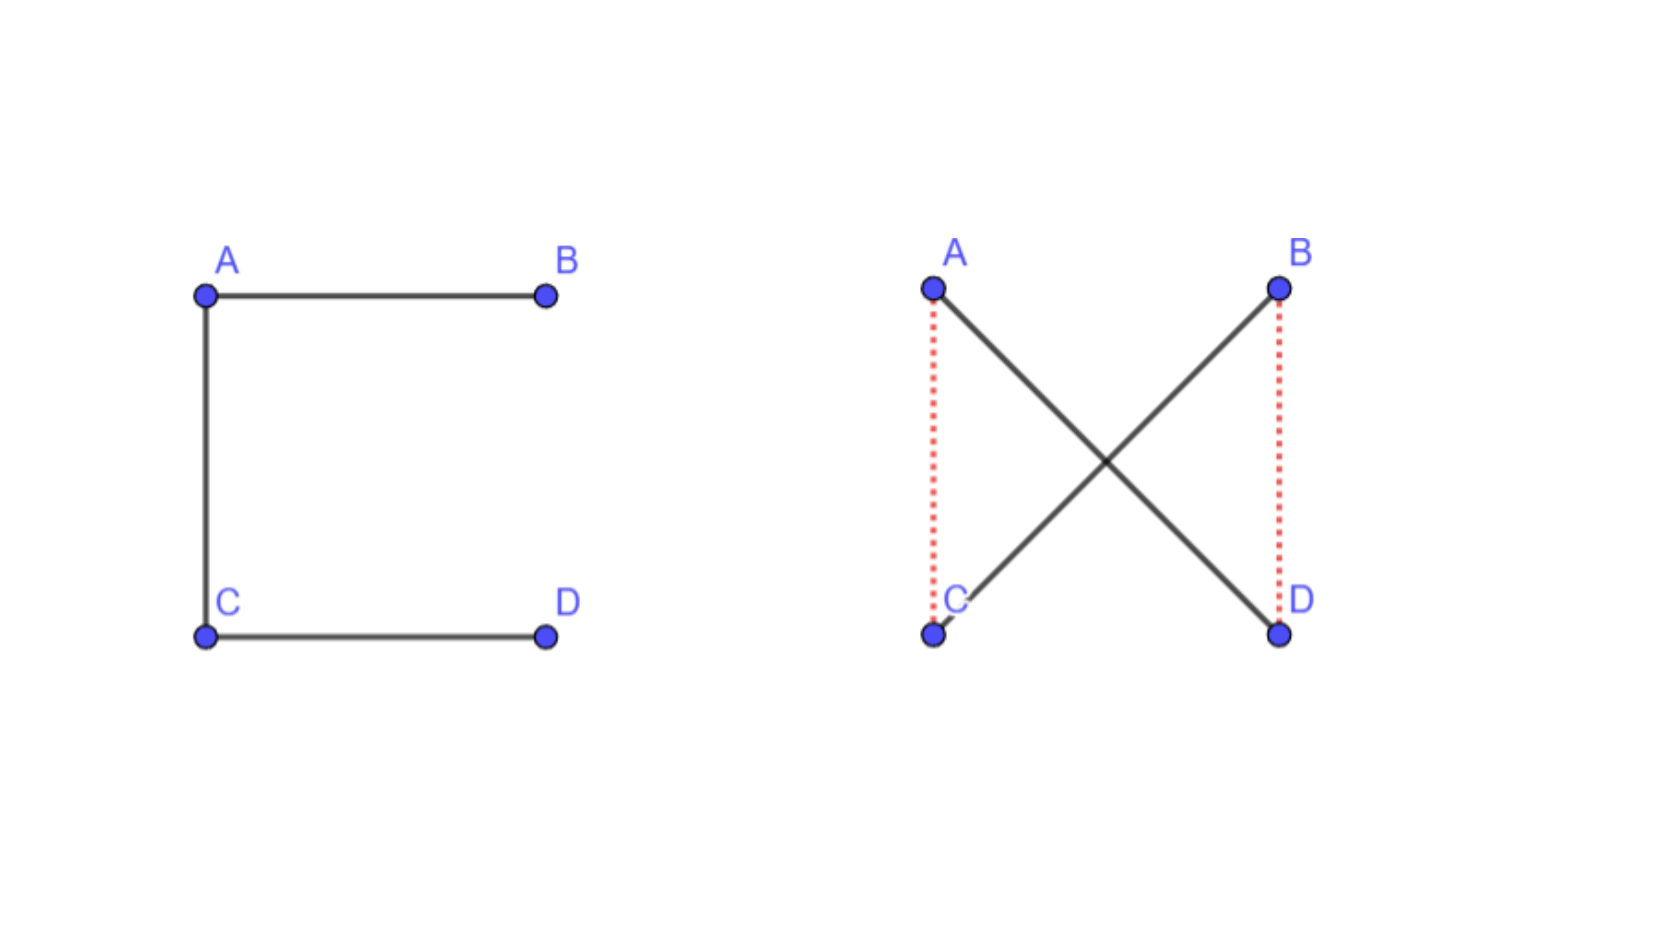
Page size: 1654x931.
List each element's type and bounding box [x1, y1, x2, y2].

picture [862, 238, 1371, 676]
picture [112, 228, 667, 713]
